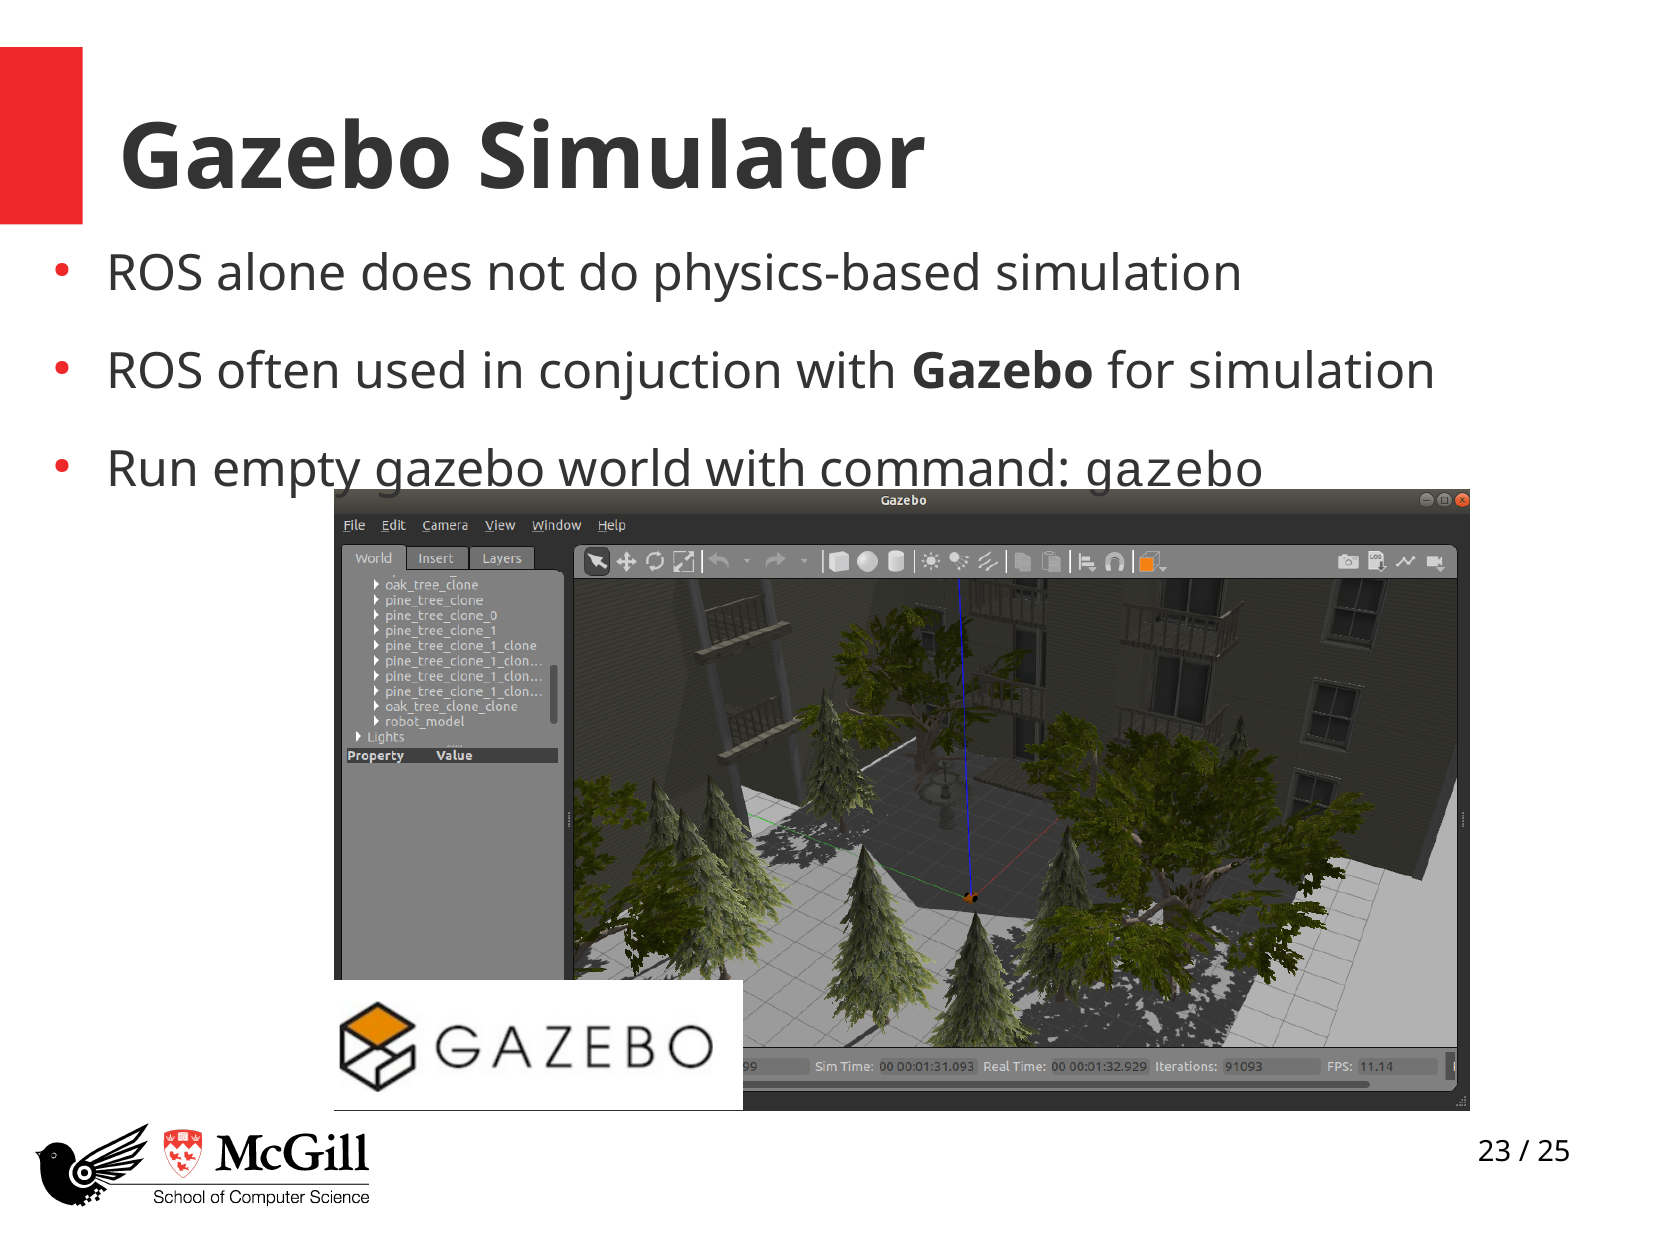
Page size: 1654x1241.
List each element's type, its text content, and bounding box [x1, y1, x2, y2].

title Gazebo Simulator [118, 49, 1571, 237]
list ROS alone does not do physics-based simulation ROS often used in conjuction with Gazebo for simulation Run empty gazebo world with command: gazebo [35, 237, 1619, 957]
picture [35, 957, 1470, 1216]
